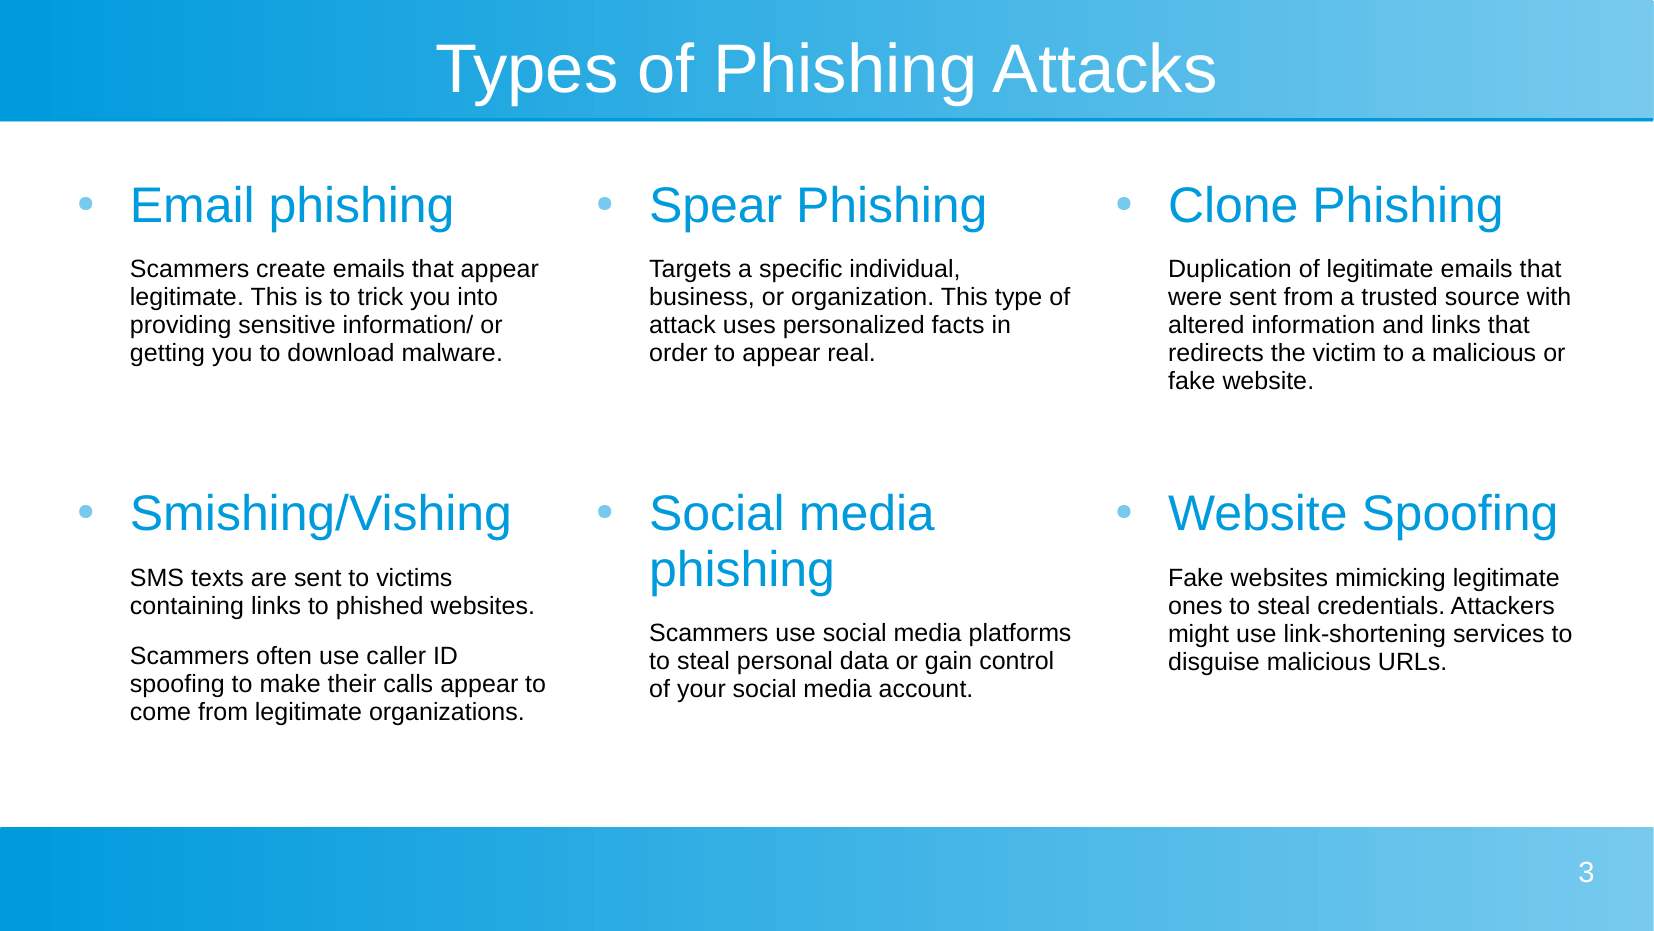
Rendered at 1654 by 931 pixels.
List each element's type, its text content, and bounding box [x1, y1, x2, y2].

list Smishing/Vishing SMS texts are sent to victims containing links to phished websites. Scammers often use caller ID spoofing to make their calls appear to come from legitimate organizations. [59, 485, 554, 768]
list Website Spoofing Fake websites mimicking legitimate ones to steal credentials. Attackers might use link-shortening services to disguise malicious URLs. [1097, 485, 1592, 768]
list Email phishing Scammers create emails that appear legitimate. This is to trick you into providing sensitive information/ or getting you to download malware. [59, 177, 554, 459]
list Clone Phishing Duplication of legitimate emails that were sent from a trusted source with altered information and links that redirects the victim to a malicious or fake website. [1097, 177, 1592, 459]
list Social media phishing Scammers use social media platforms to steal personal data or gain control of your social media account. [578, 485, 1073, 768]
list Spear Phishing Targets a specific individual, business, or organization. This type of attack uses personalized facts in order to appear real. [578, 177, 1073, 459]
title Types of Phishing Attacks [59, 29, 1595, 108]
